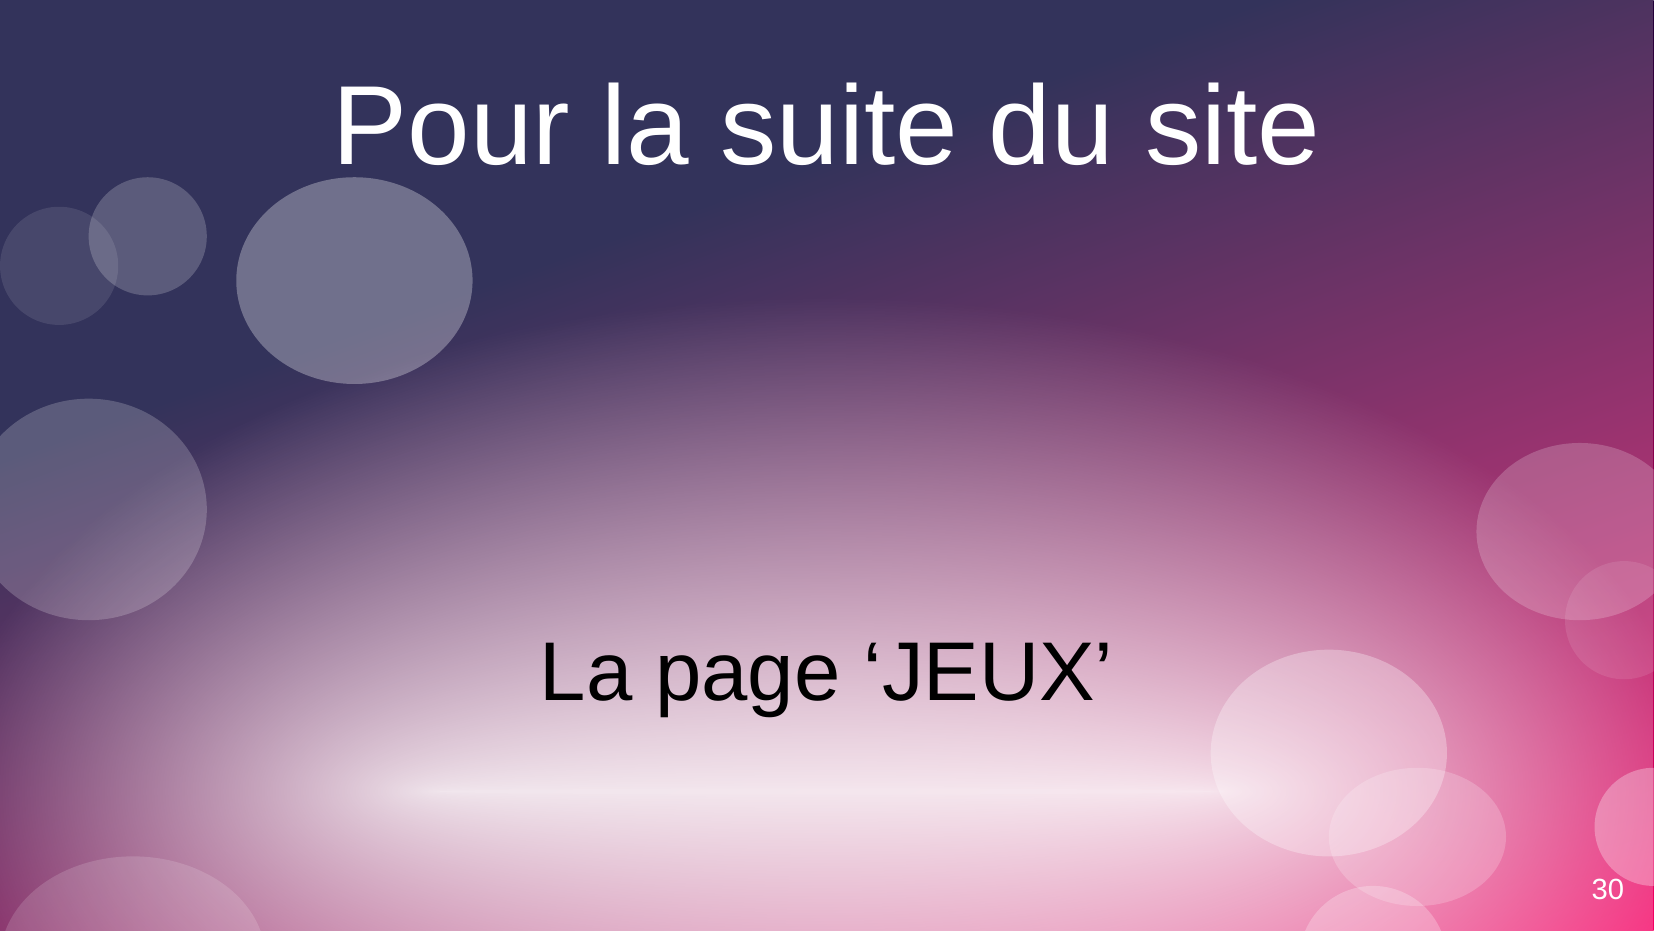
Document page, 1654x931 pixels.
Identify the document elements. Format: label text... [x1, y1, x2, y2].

title Pour la suite du site [88, 44, 1565, 207]
title La page ‘JEUX’ [88, 590, 1565, 753]
